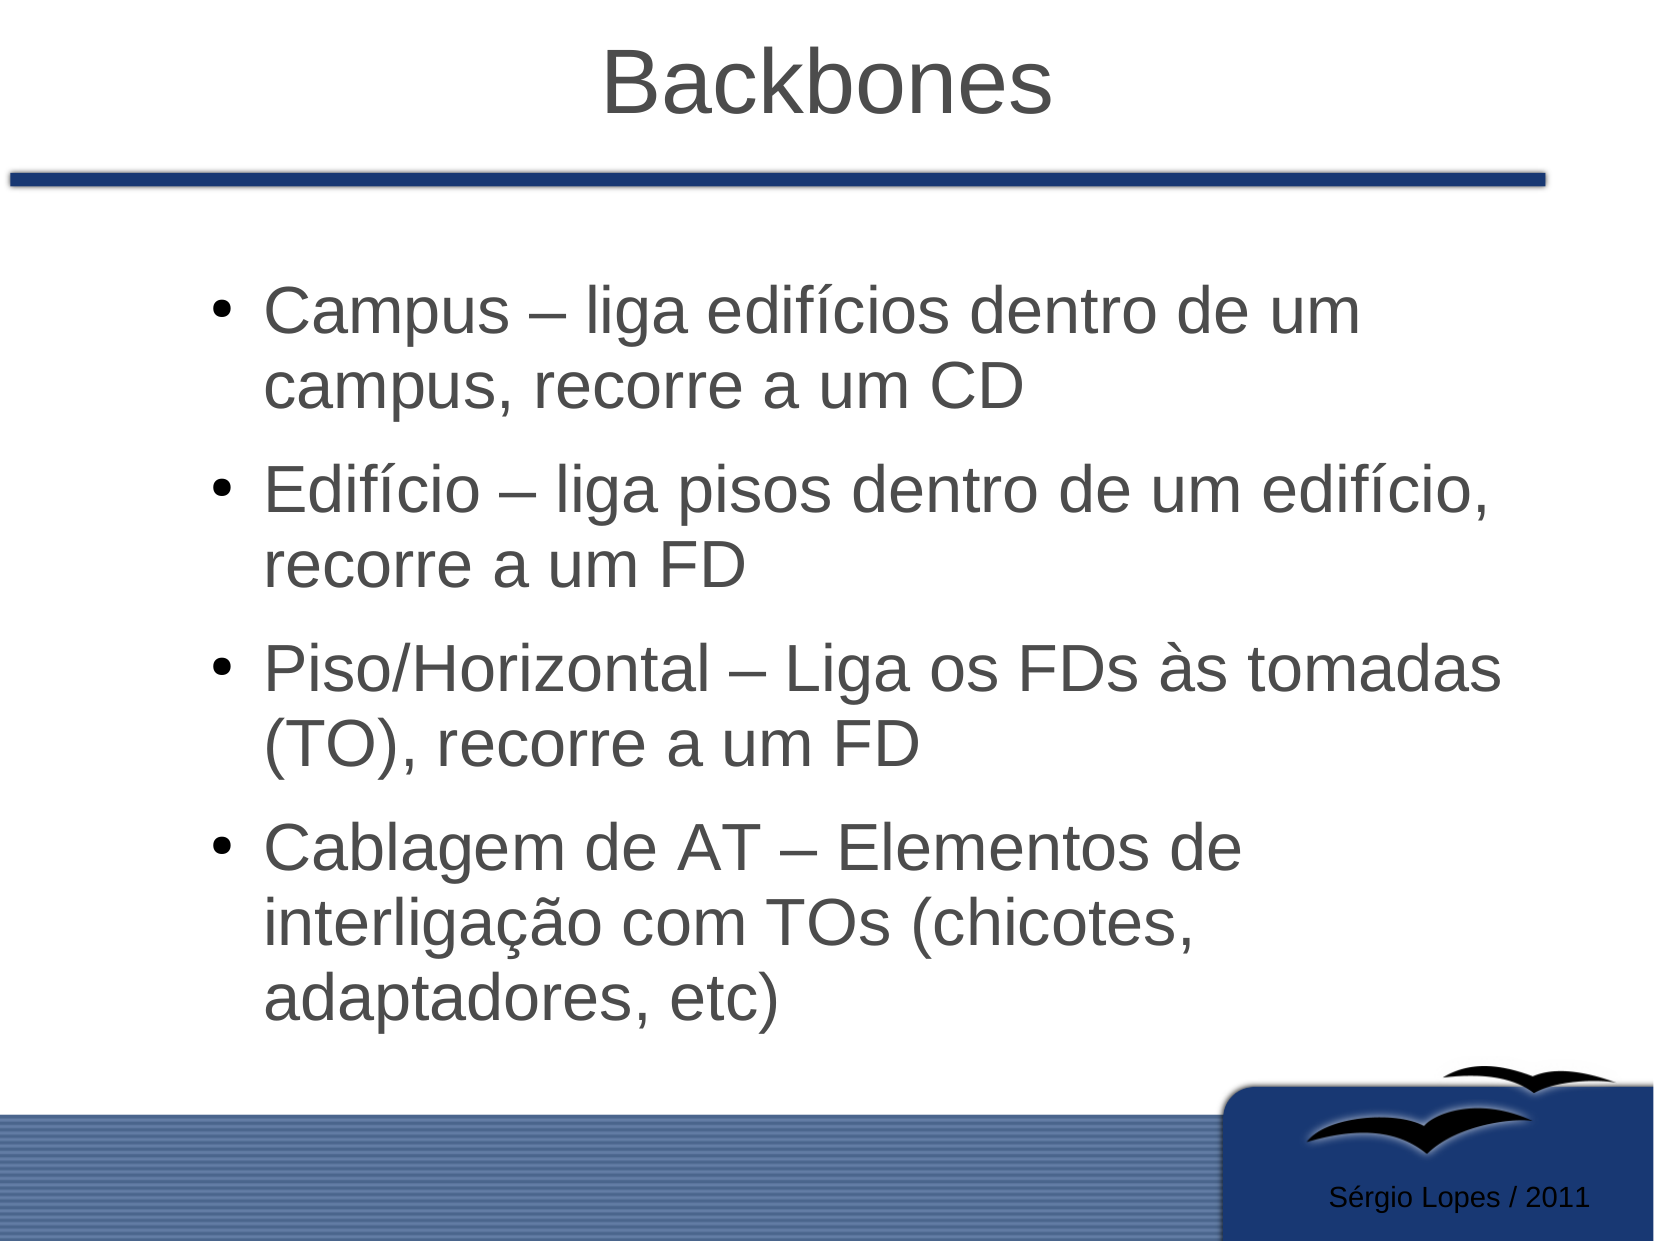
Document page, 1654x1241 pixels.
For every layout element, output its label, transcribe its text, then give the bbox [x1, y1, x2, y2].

list Campus – liga edifícios dentro de um campus, recorre a um CD Edifício – liga pisos dentro de um edifício, recorre a um FD Piso/Horizontal – Liga os FDs às tomadas (TO), recorre a um FD Cablagem de AT – Elementos de interligação com TOs (chicotes, adaptadores, etc) [121, 273, 1534, 1056]
text_box Sérgio Lopes / 2011 [1328, 1181, 1588, 1214]
title Backbones [121, 0, 1534, 164]
picture [0, 0, 1654, 1241]
